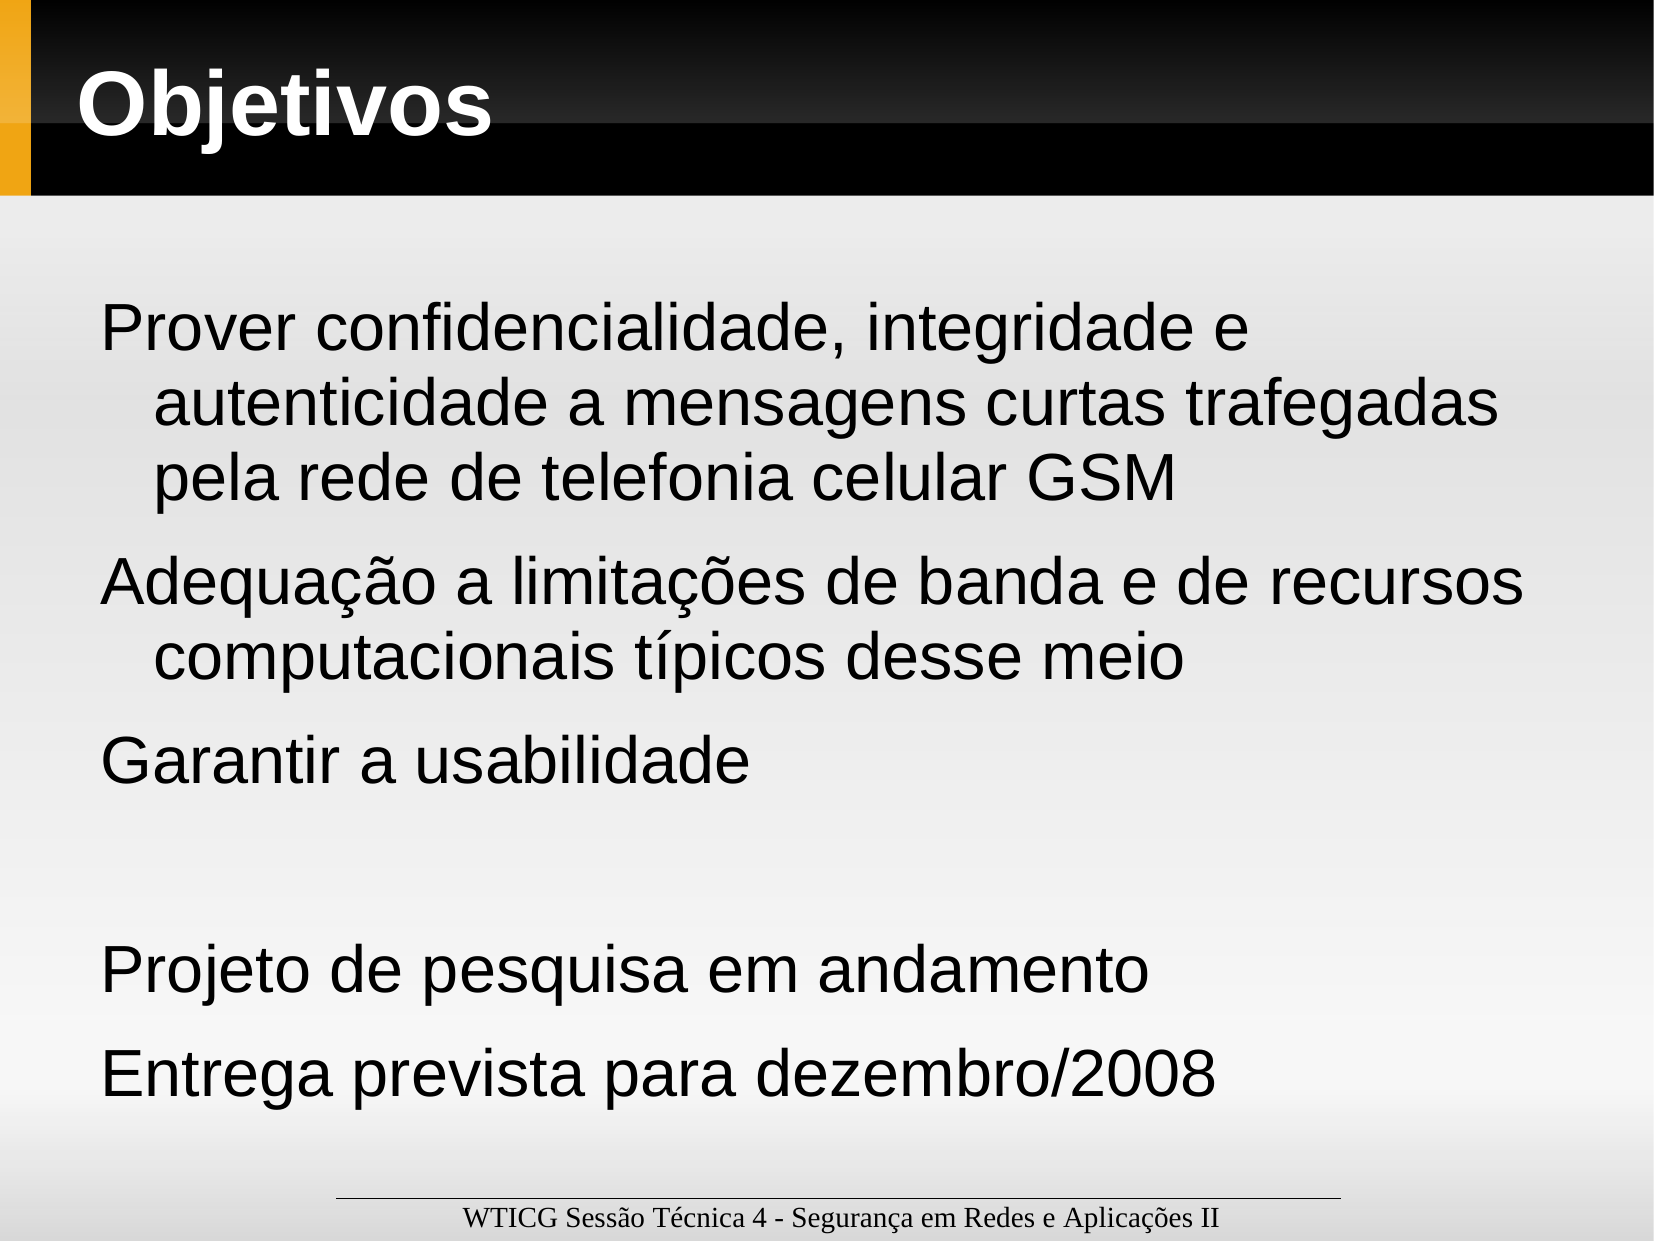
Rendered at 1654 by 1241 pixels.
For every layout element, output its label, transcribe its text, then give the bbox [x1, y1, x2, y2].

title Objetivos [76, 0, 1565, 208]
list Prover confidencialidade, integridade e autenticidade a mensagens curtas trafegadas pela rede de telefonia celular GSM Adequação a limitações de banda e de recursos computacionais típicos desse meio Garantir a usabilidade Projeto de pesquisa em andamento Entrega prevista para dezembro/2008 [82, 290, 1571, 1111]
picture [0, 0, 1654, 1241]
